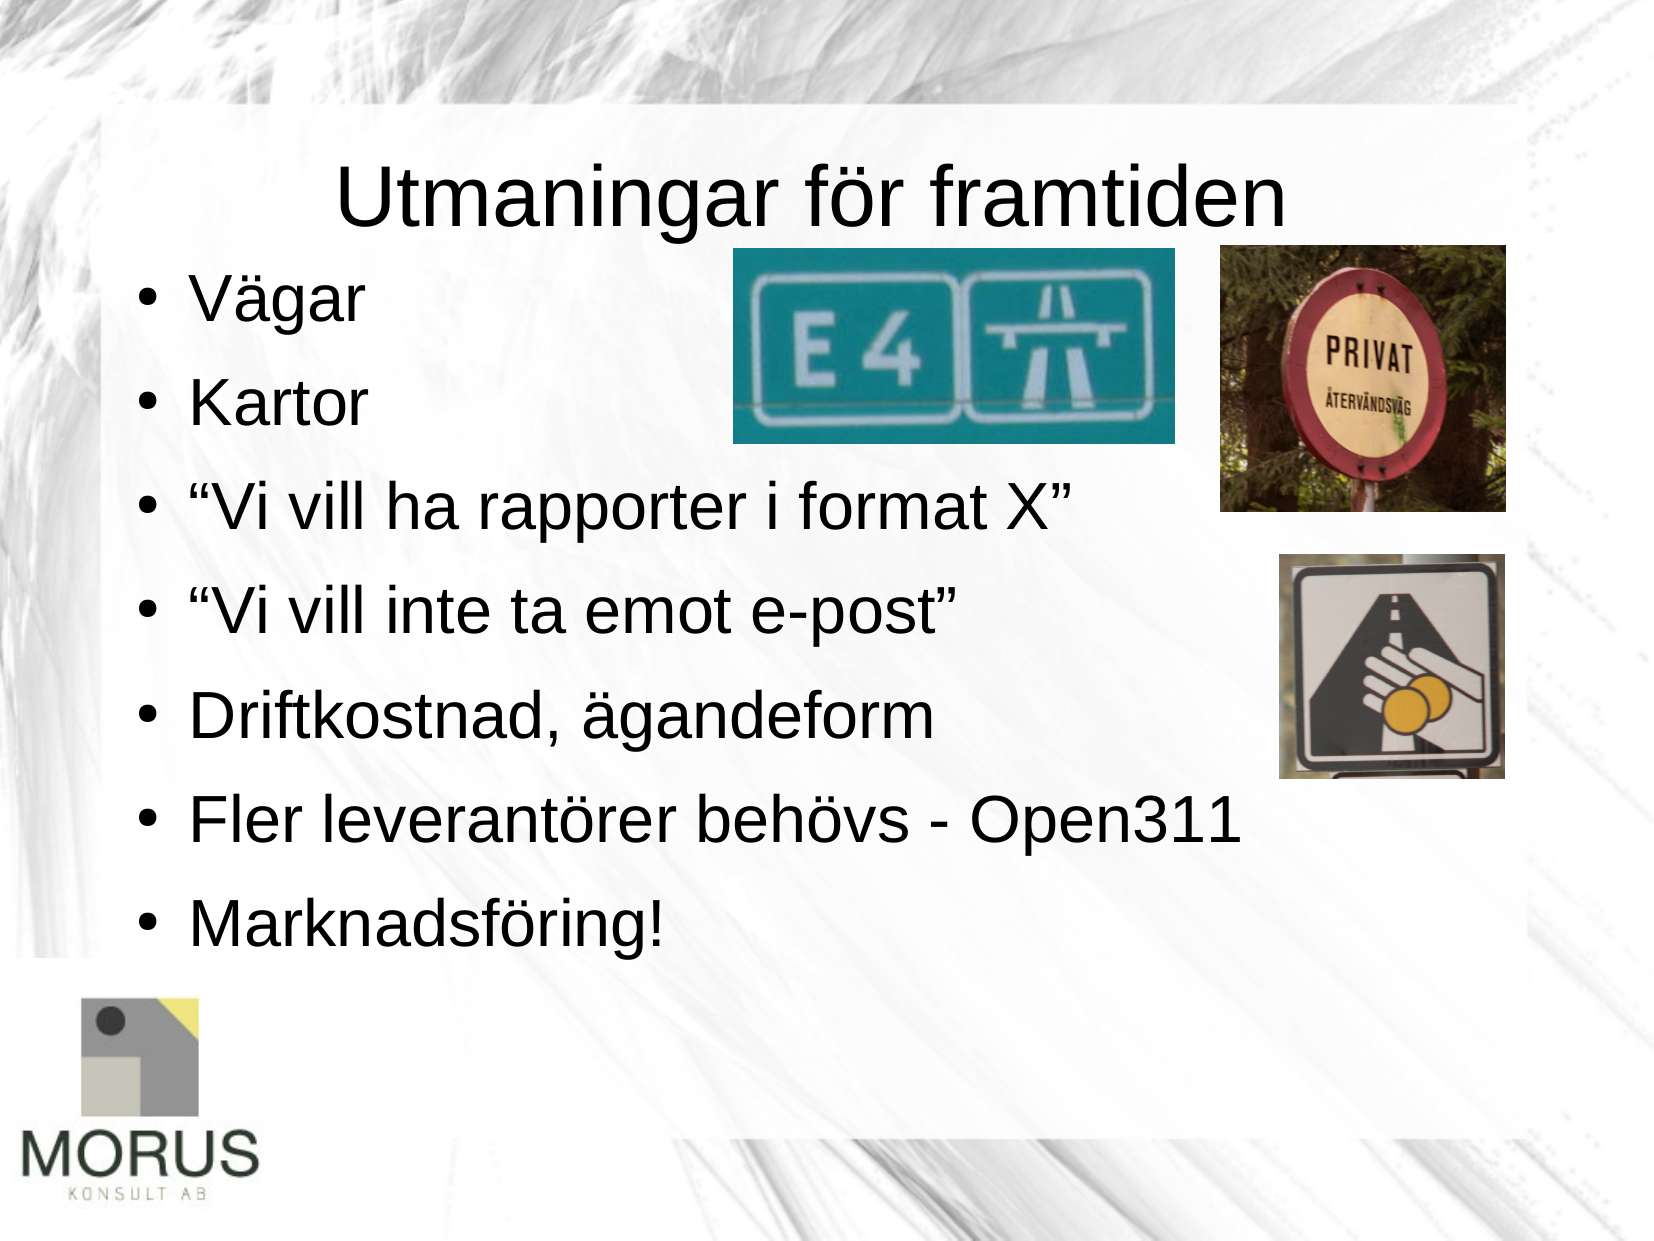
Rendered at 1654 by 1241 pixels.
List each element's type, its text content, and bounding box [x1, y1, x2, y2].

picture [0, 0, 1654, 1241]
list Vägar Kartor “Vi vill ha rapporter i format X” “Vi vill inte ta emot e-post” Driftkostnad, ägandeform Fler leverantörer behövs - Open311 Marknadsföring! [118, 260, 1571, 980]
title Utmaningar för framtiden [118, 112, 1506, 260]
